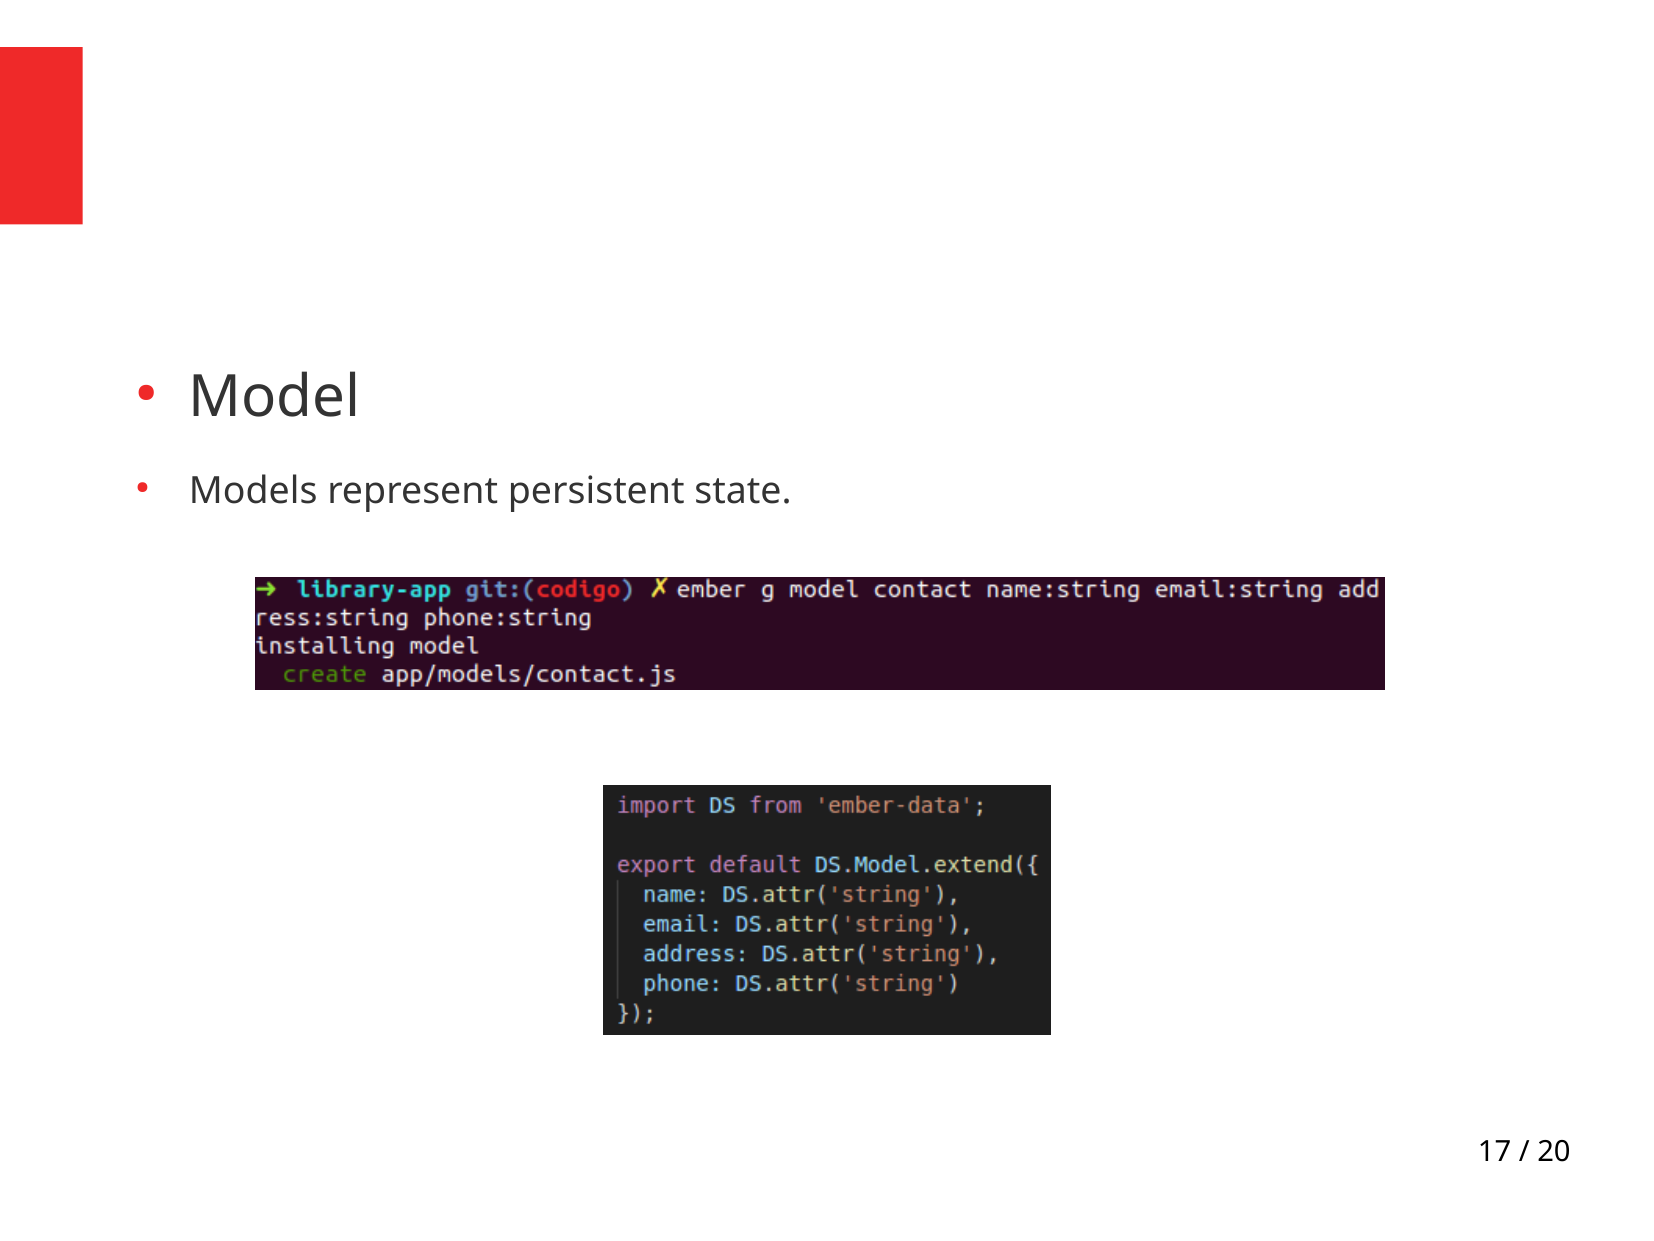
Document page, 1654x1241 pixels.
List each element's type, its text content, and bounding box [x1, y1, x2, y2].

list Model Models represent persistent state. [118, 354, 1536, 1074]
picture [255, 577, 1385, 691]
picture [603, 785, 1051, 1036]
